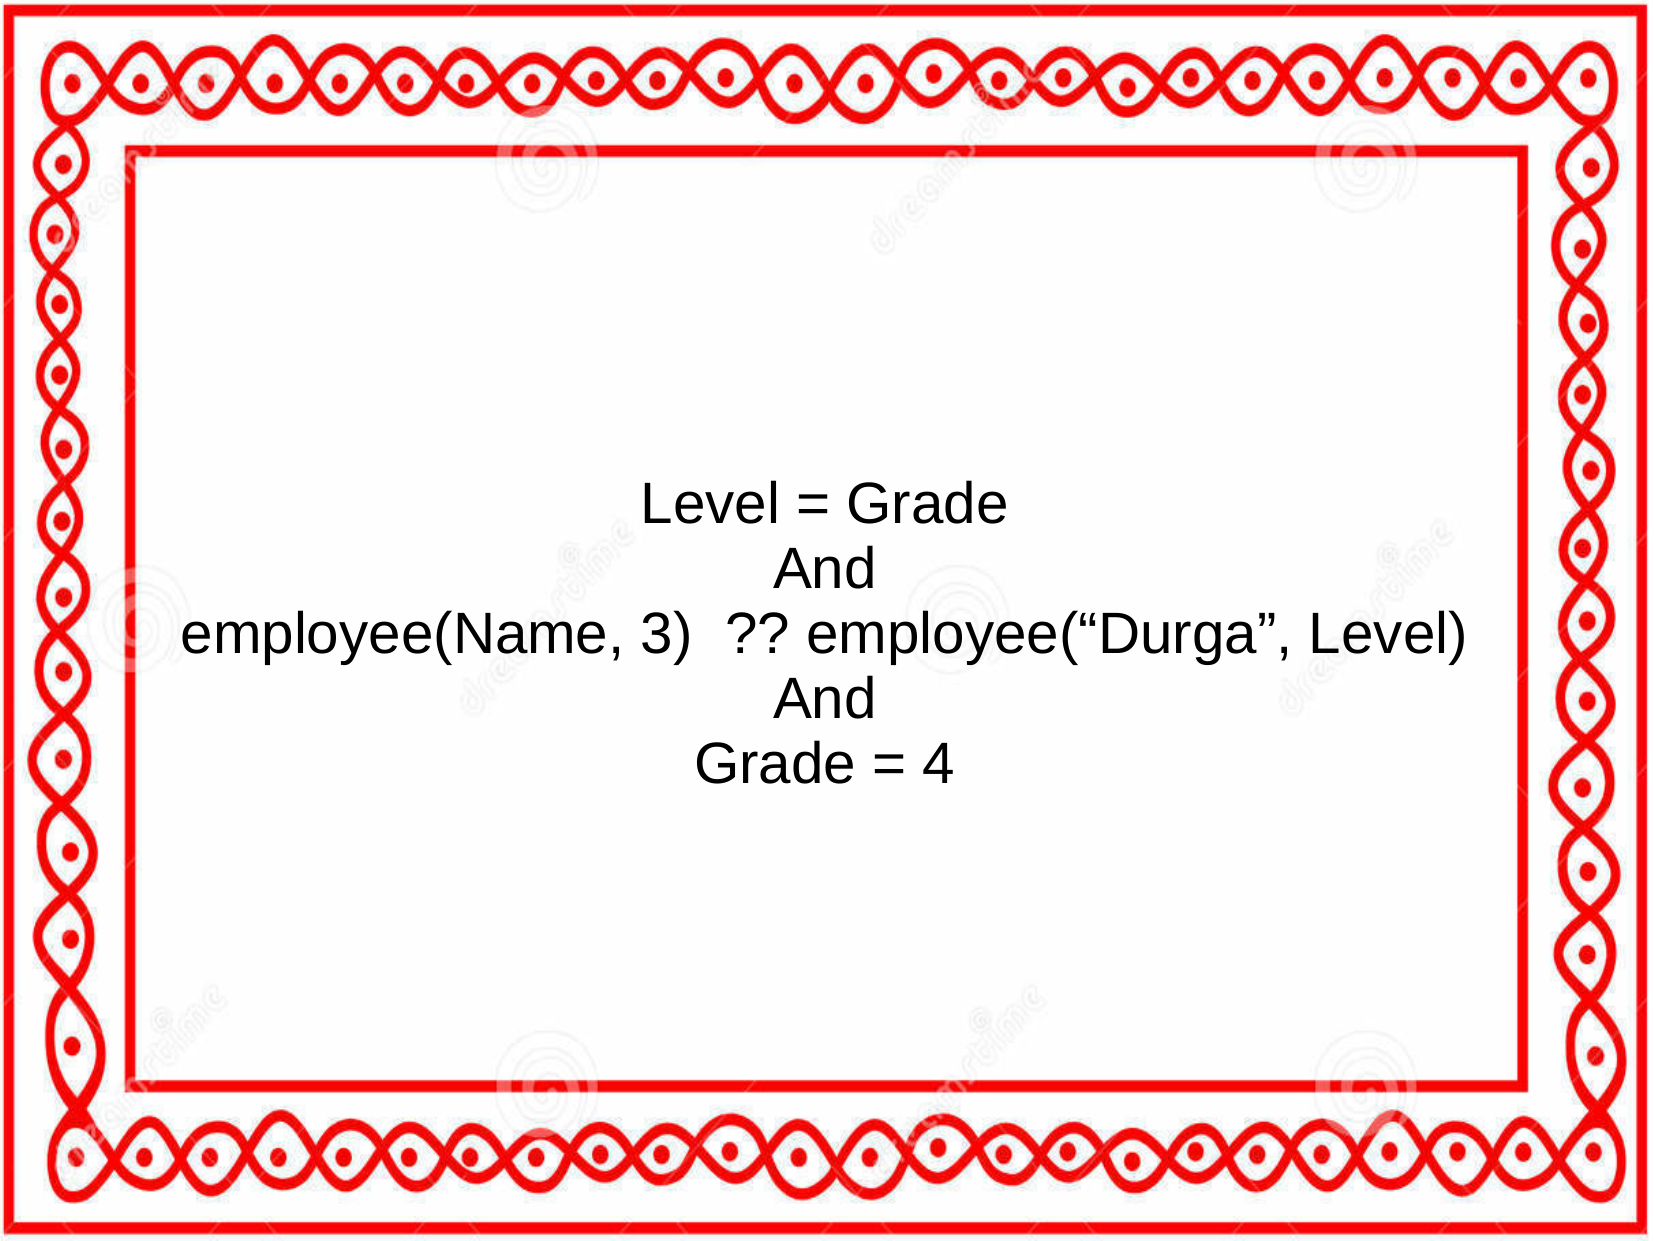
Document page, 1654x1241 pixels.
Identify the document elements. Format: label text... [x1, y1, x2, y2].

picture [0, 0, 1654, 1241]
subtitle Level = Grade And employee(Name, 3) ?? employee(“Durga”, Level) And Grade = 4 [135, 152, 1516, 1114]
